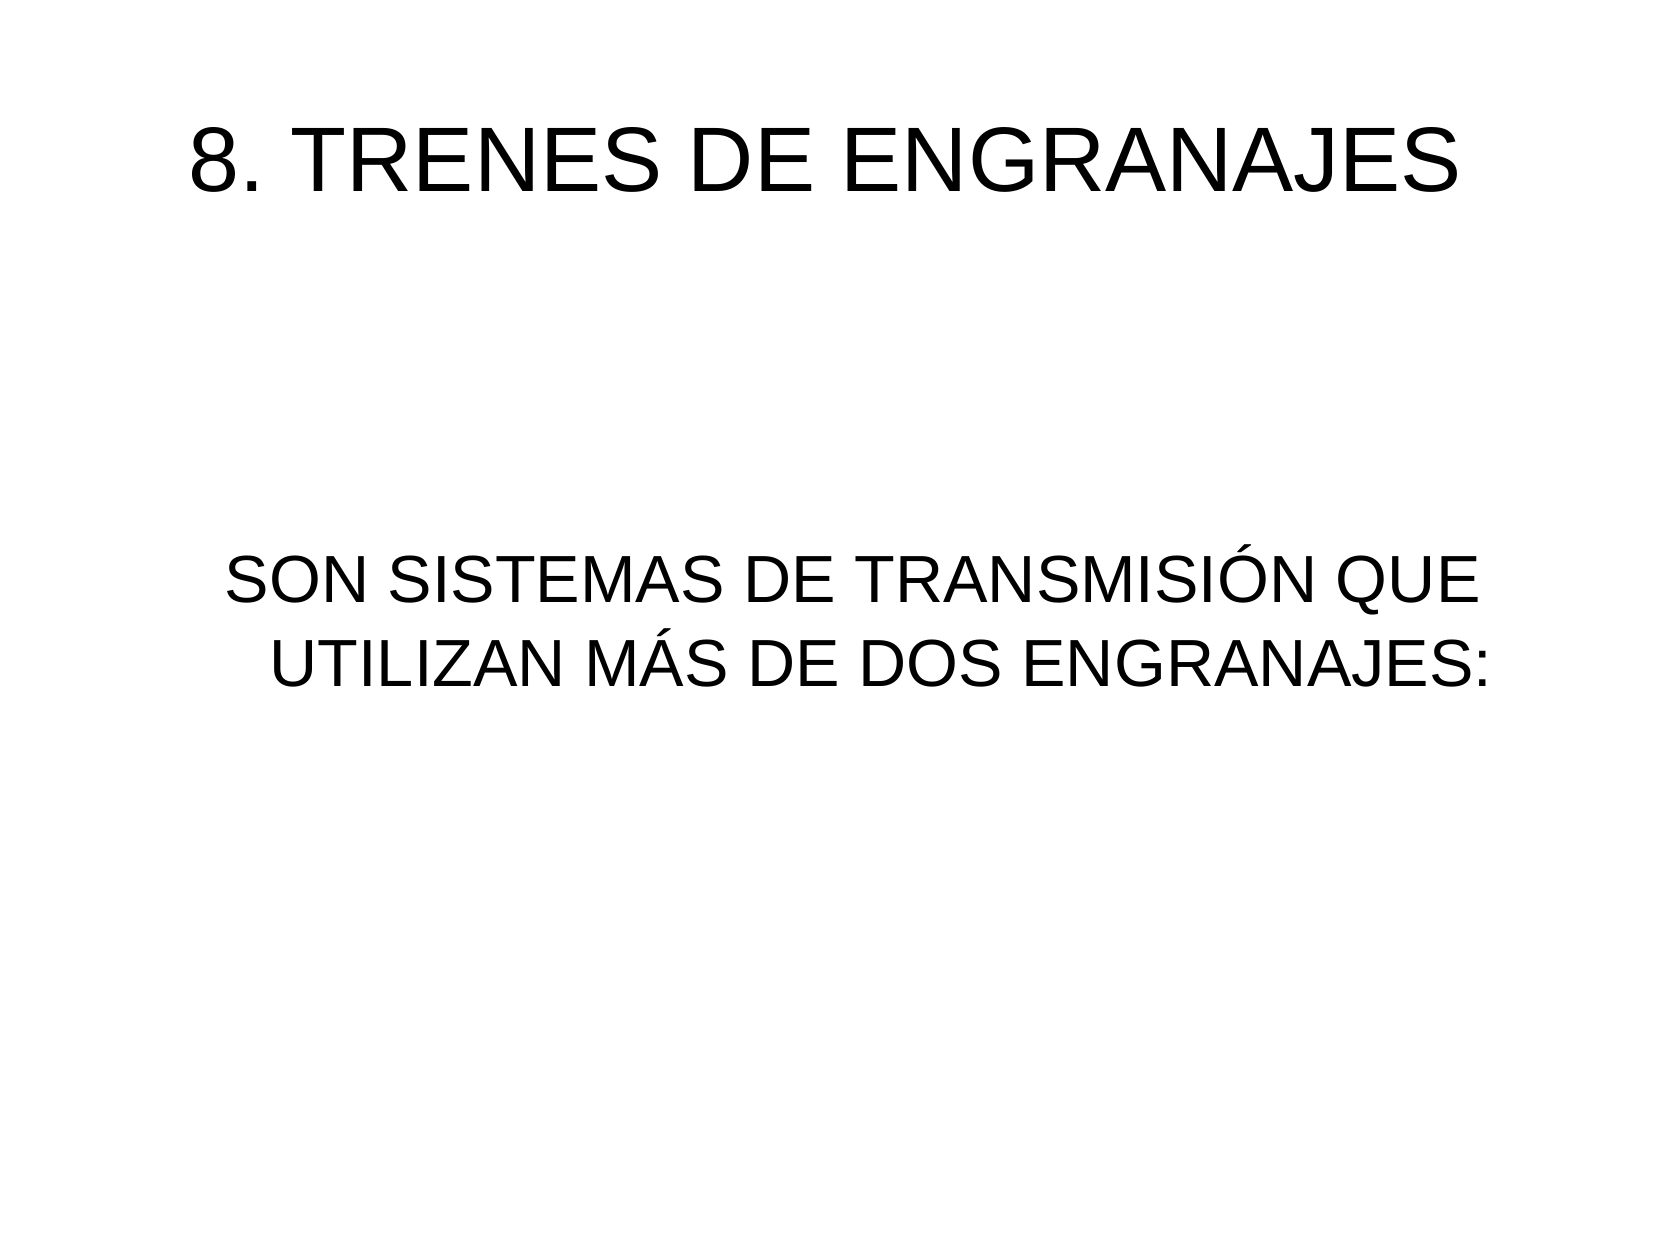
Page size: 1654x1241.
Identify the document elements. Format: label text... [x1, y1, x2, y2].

title 8. TRENES DE ENGRANAJES [82, 38, 1571, 268]
subtitle SON SISTEMAS DE TRANSMISIÓN QUE UTILIZAN MÁS DE DOS ENGRANAJES: [82, 290, 1625, 1109]
